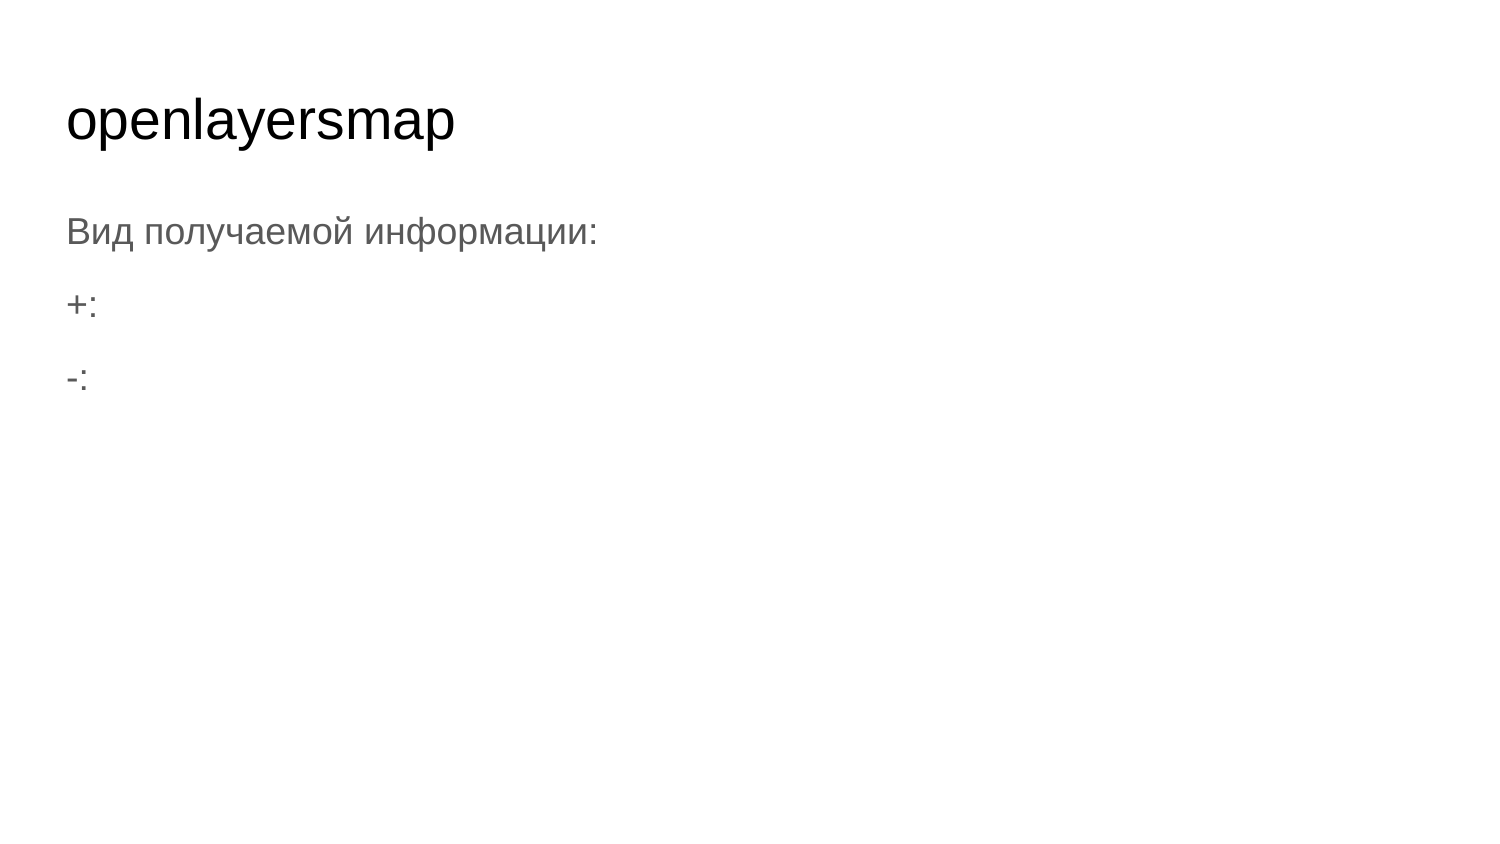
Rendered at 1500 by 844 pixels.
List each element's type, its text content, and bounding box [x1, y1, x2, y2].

list Вид получаемой информации: +: -: [51, 189, 1449, 750]
title openlayersmap [51, 72, 1449, 167]
